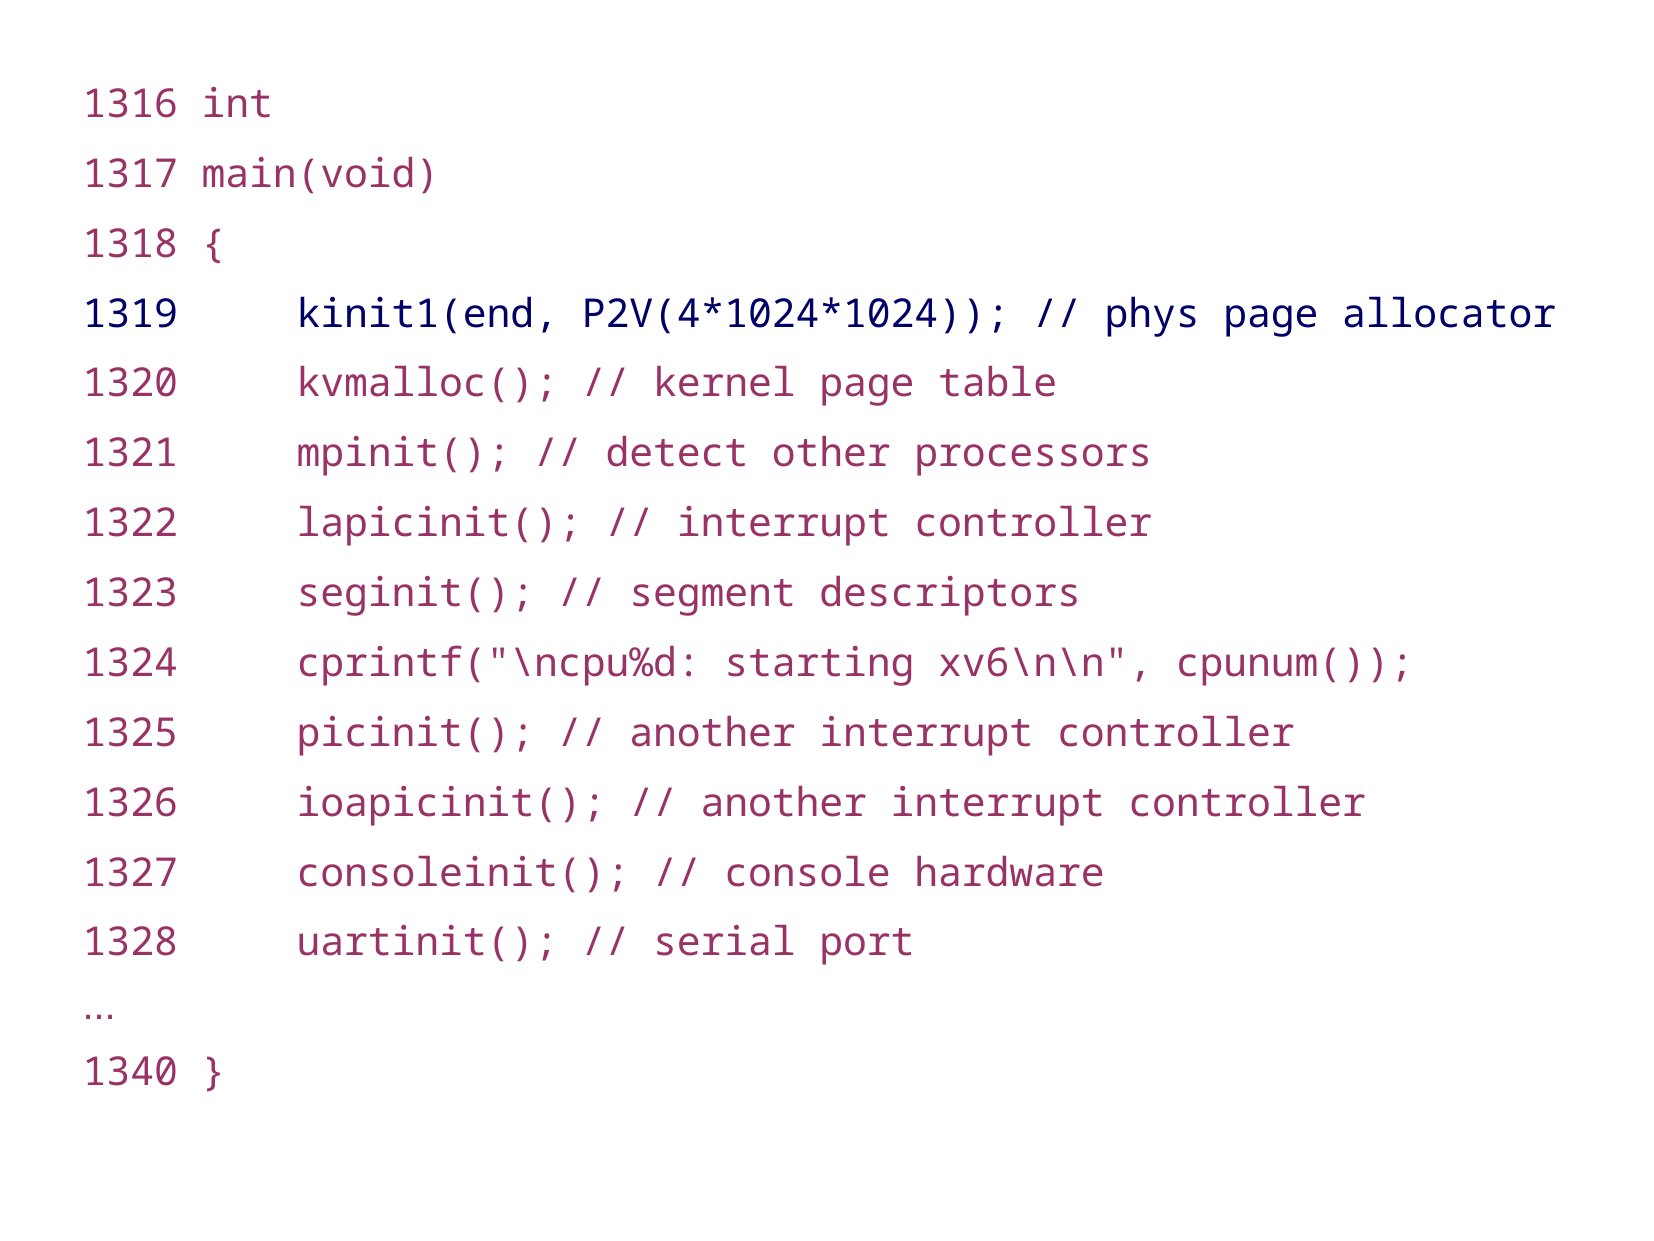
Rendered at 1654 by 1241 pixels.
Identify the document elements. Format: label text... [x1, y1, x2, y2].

list 1316 int 1317 main(void) 1318 { 1319 kinit1(end, P2V(4*1024*1024)); // phys page allocator 1320 kvmalloc(); // kernel page table 1321 mpinit(); // detect other processors 1322 lapicinit(); // interrupt controller 1323 seginit(); // segment descriptors 1324 cprintf("\ncpu%d: starting xv6\n\n", cpunum()); 1325 picinit(); // another interrupt controller 1326 ioapicinit(); // another interrupt controller 1327 consoleinit(); // console hardware 1328 uartinit(); // serial port ... 1340 } [82, 75, 1571, 1163]
